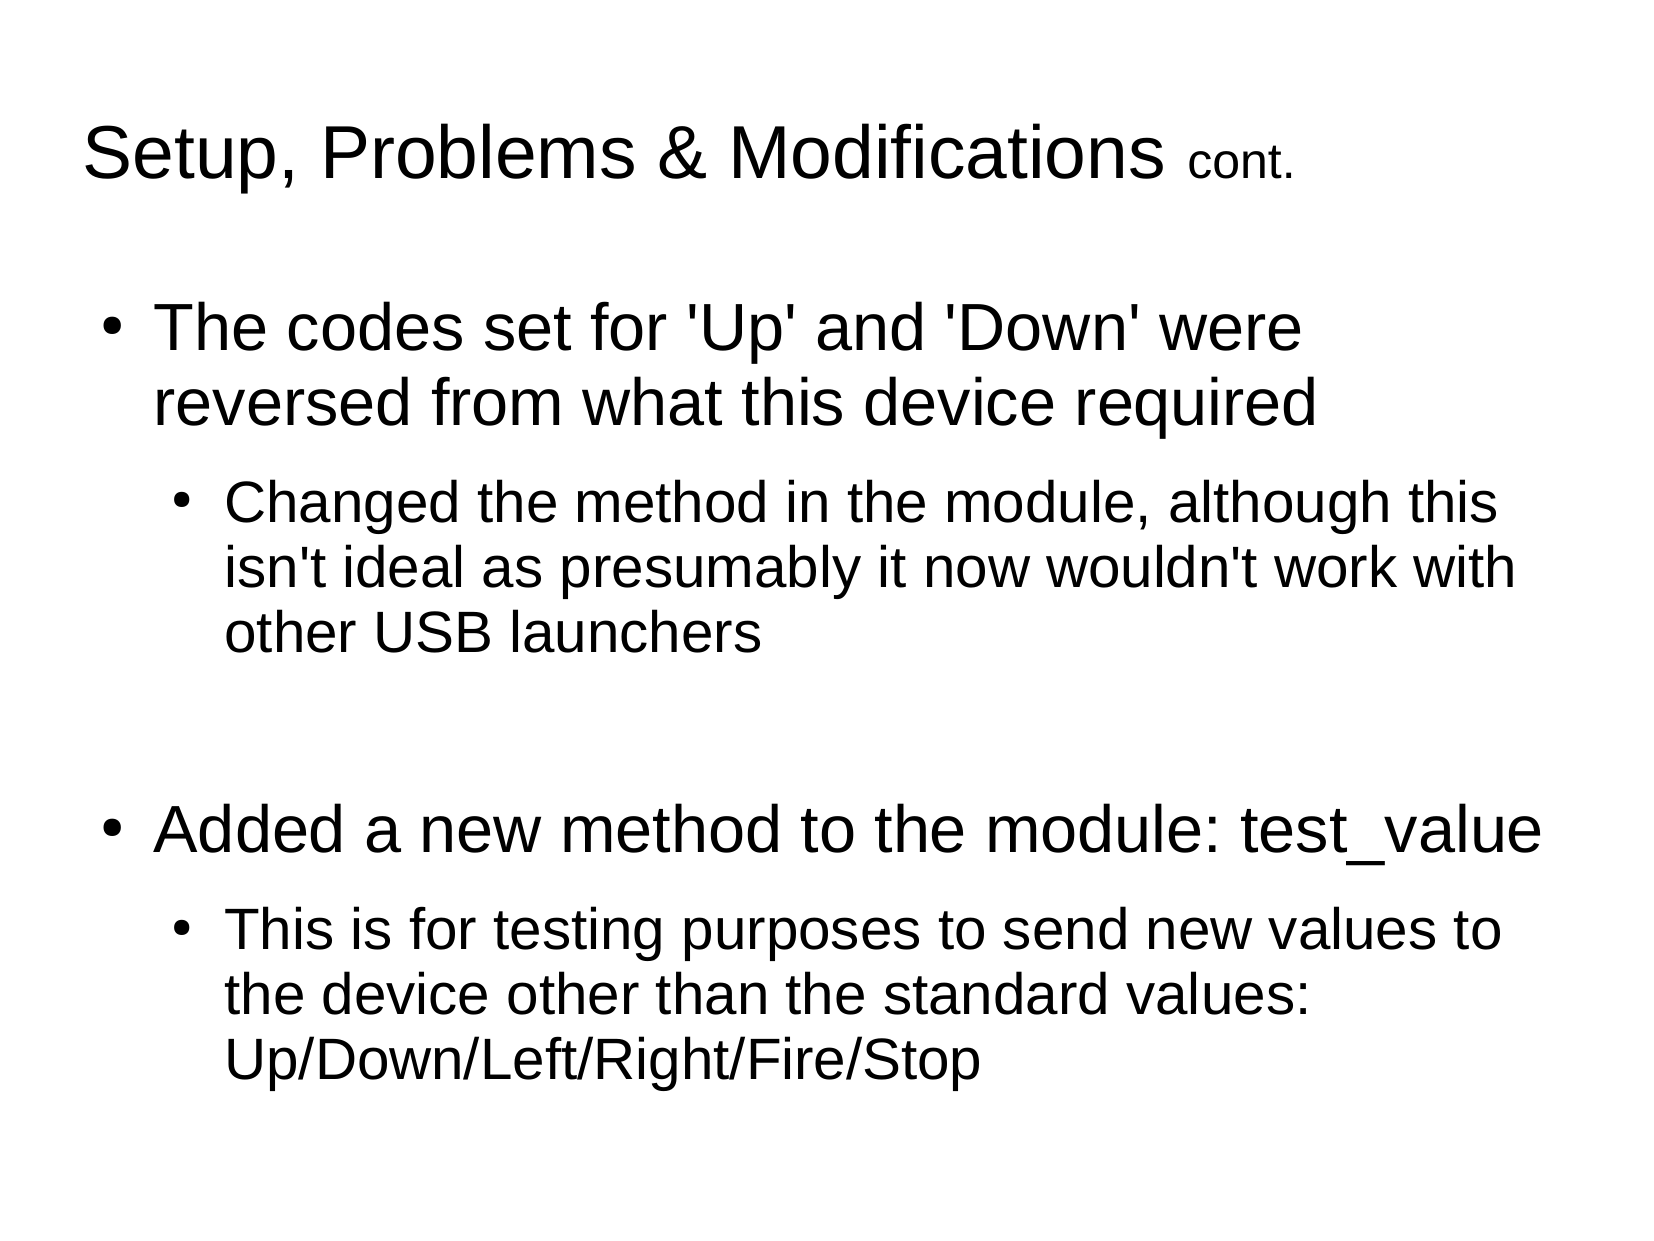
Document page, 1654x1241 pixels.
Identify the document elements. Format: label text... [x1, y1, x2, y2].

title Setup, Problems & Modifications cont. [82, 56, 1571, 250]
list The codes set for 'Up' and 'Down' were reversed from what this device required Changed the method in the module, although this isn't ideal as presumably it now wouldn't work with other USB launchers Added a new method to the module: test_value This is for testing purposes to send new values to the device other than the standard values: Up/Down/Left/Right/Fire/Stop [82, 290, 1571, 1094]
